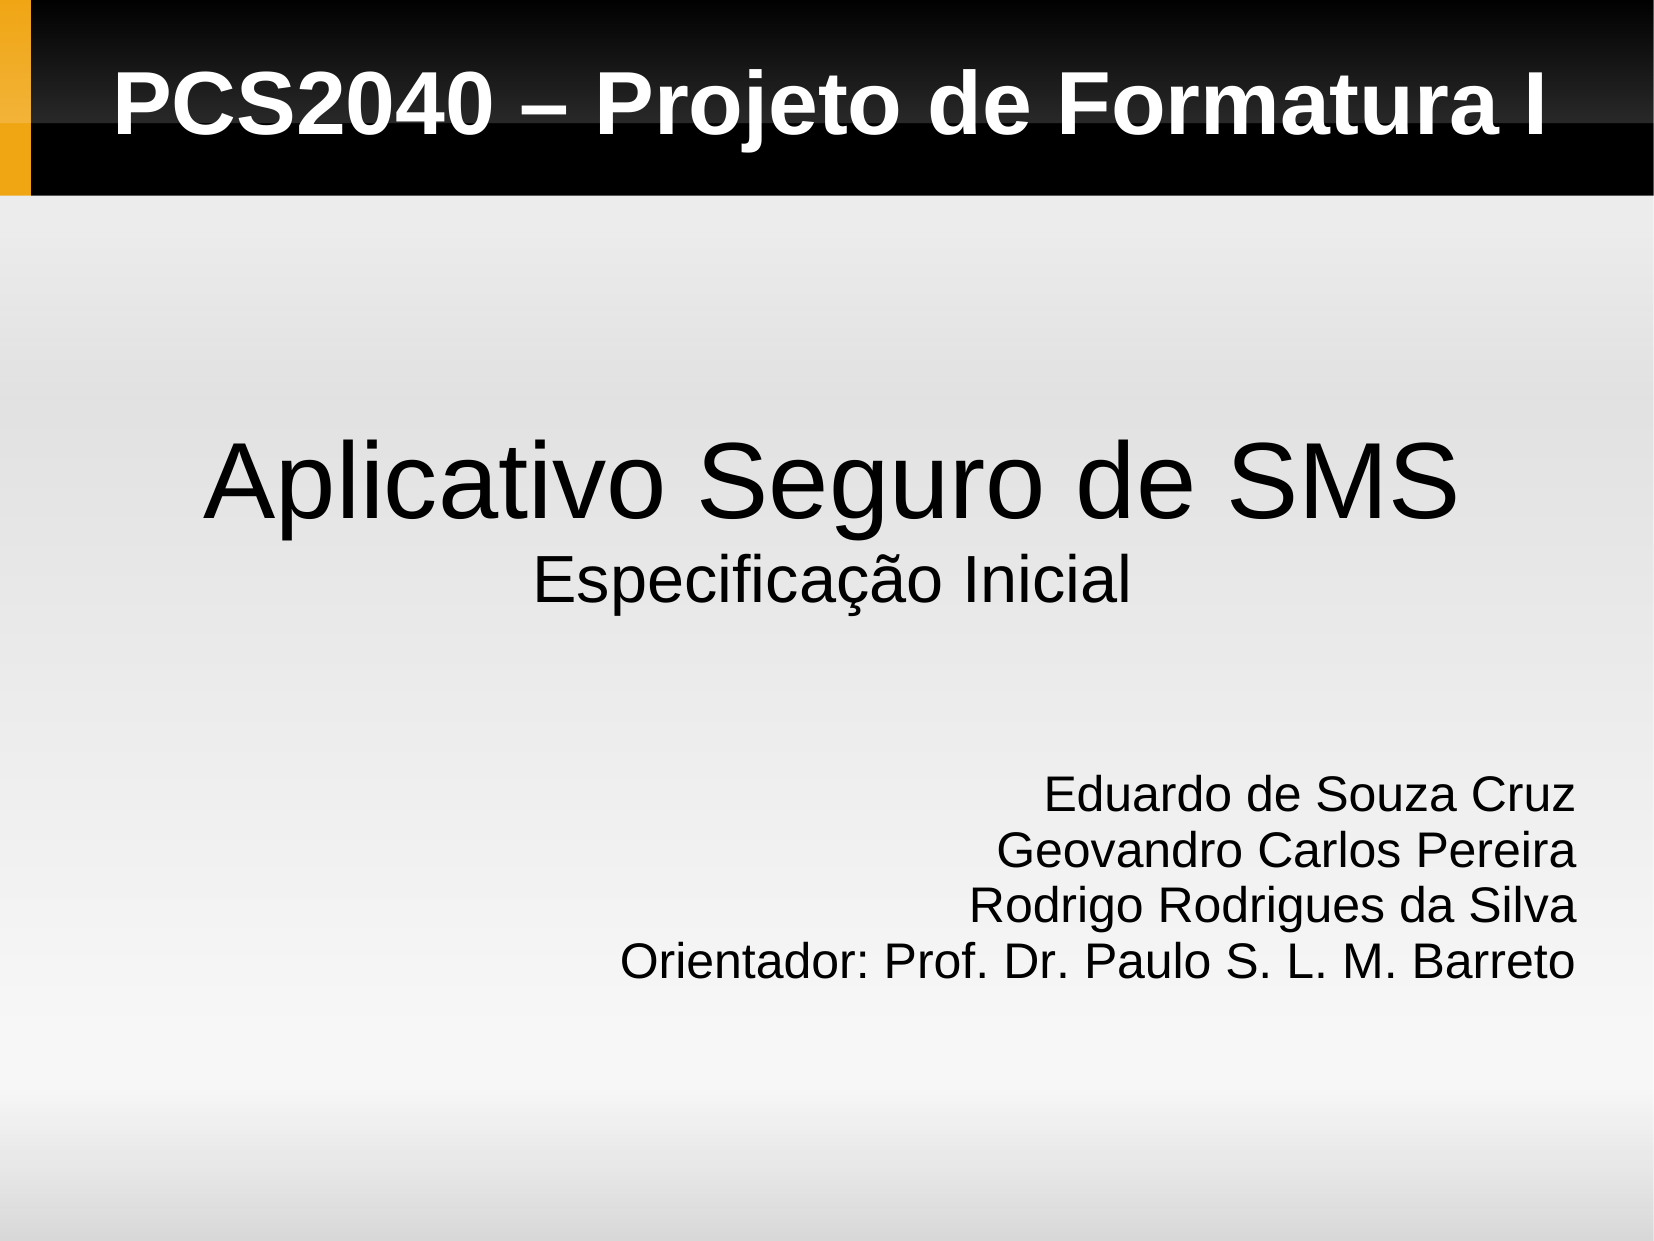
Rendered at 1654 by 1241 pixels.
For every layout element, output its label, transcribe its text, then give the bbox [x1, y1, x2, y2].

title PCS2040 – Projeto de Formatura I [76, 0, 1565, 208]
picture [0, 0, 1654, 1241]
subtitle Aplicativo Seguro de SMS Especificação Inicial Eduardo de Souza Cruz Geovandro Carlos Pereira Rodrigo Rodrigues da Silva Orientador: Prof. Dr. Paulo S. L. M. Barreto [88, 315, 1577, 1170]
